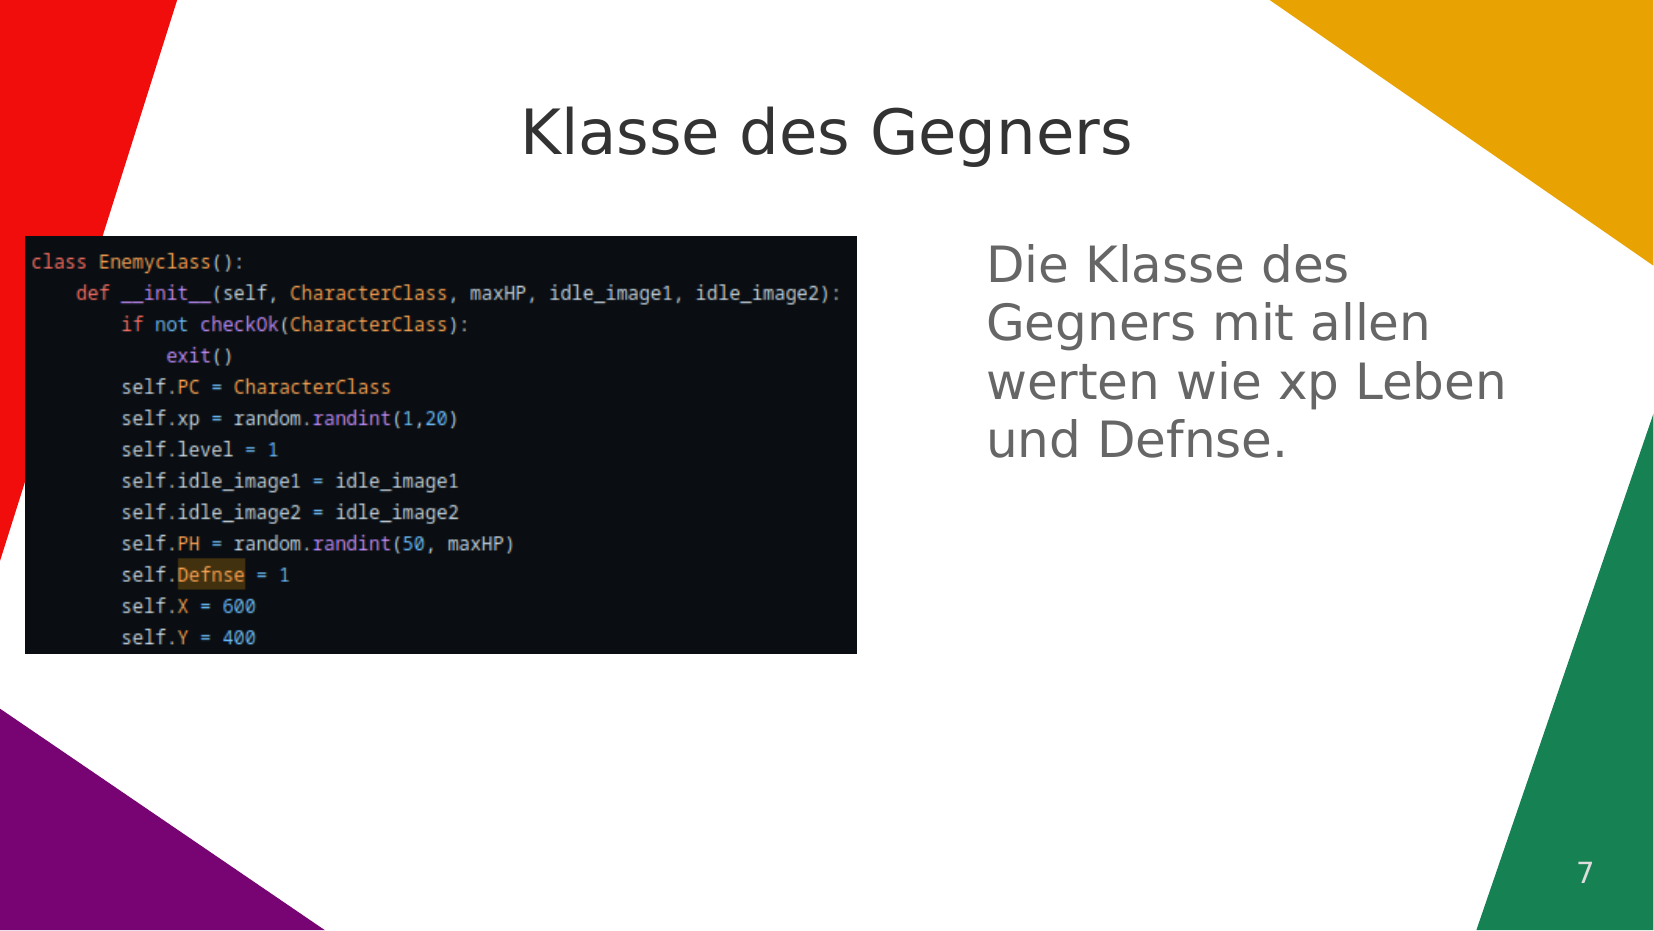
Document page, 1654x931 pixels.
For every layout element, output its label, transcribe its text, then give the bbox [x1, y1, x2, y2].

title Klasse des Gegners [118, 59, 1536, 207]
picture [25, 236, 857, 654]
list Die Klasse des Gegners mit allen werten wie xp Leben und Defnse. [915, 236, 1565, 827]
